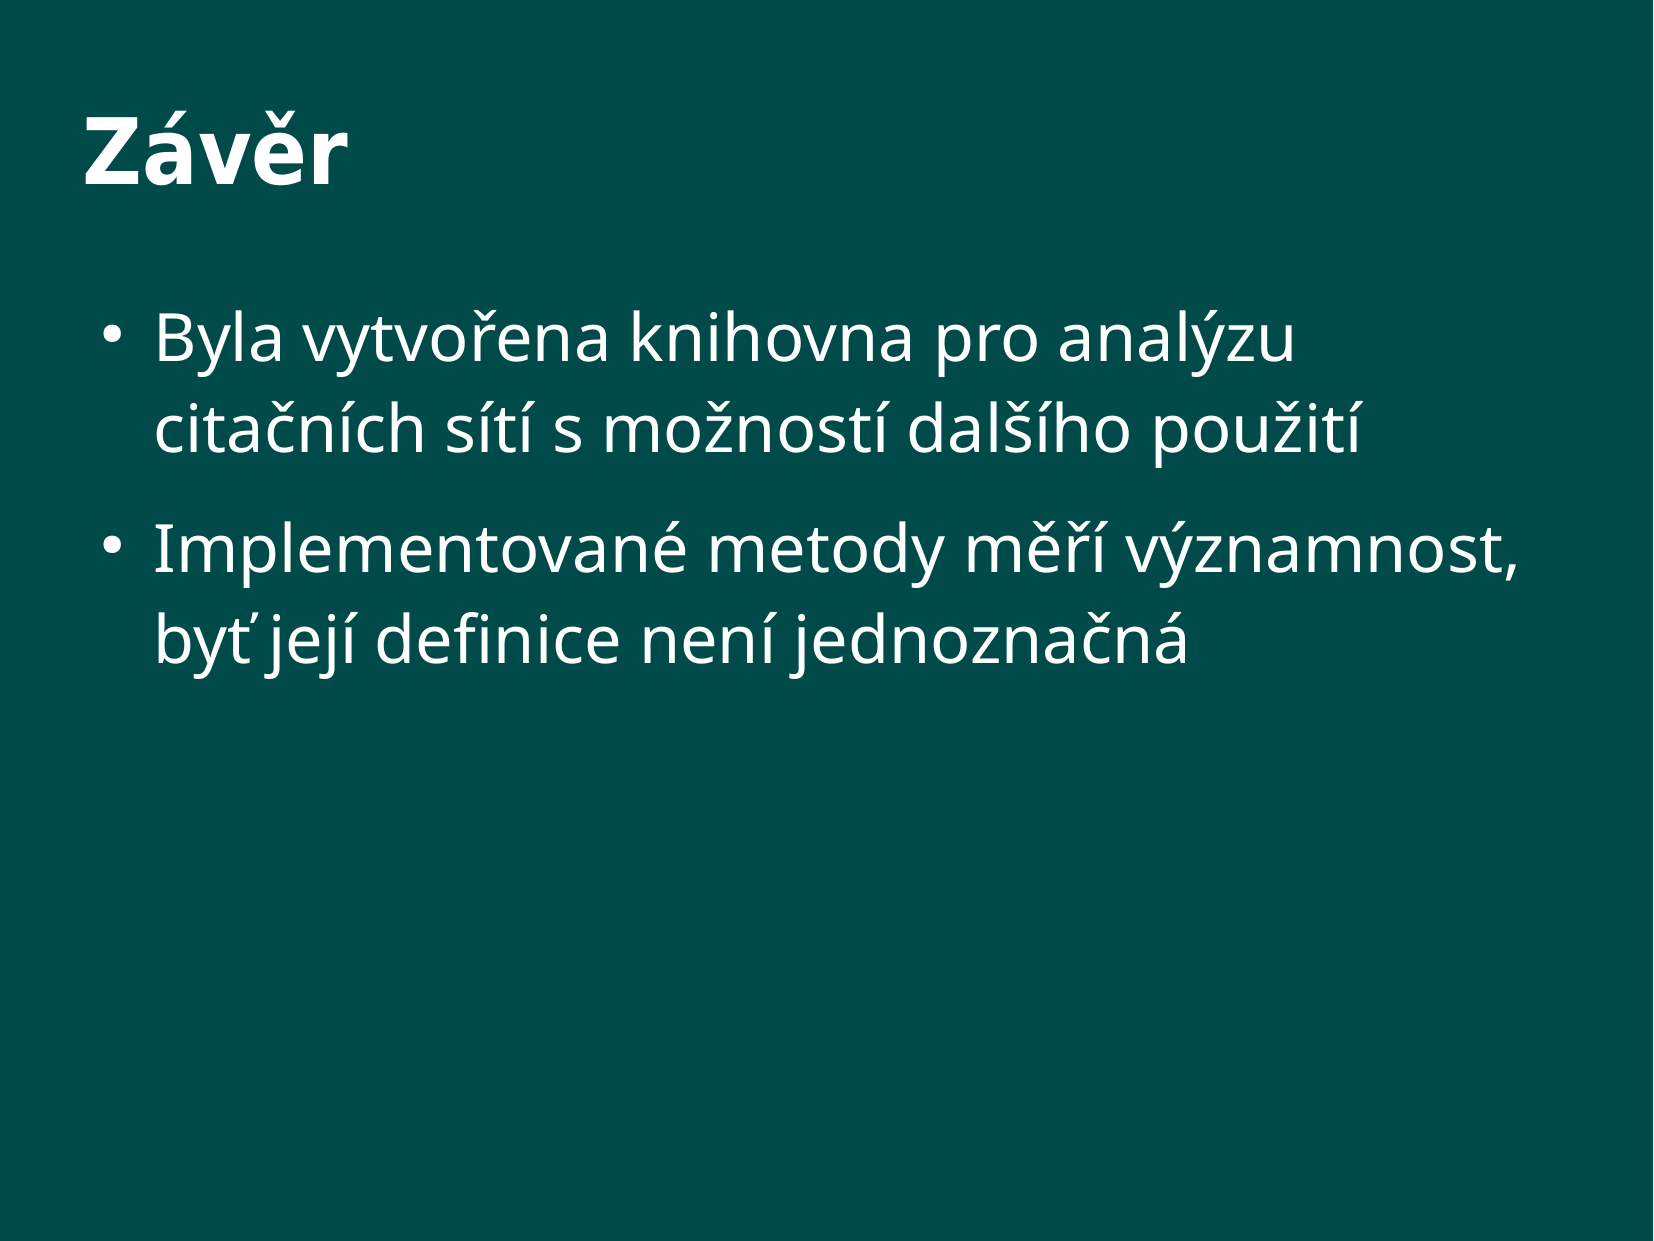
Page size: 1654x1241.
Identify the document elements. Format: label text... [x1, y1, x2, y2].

list Byla vytvořena knihovna pro analýzu citačních sítí s možností dalšího použití Implementované metody měří významnost, byť její definice není jednoznačná [82, 290, 1538, 1010]
title Závěr [82, 49, 1571, 257]
